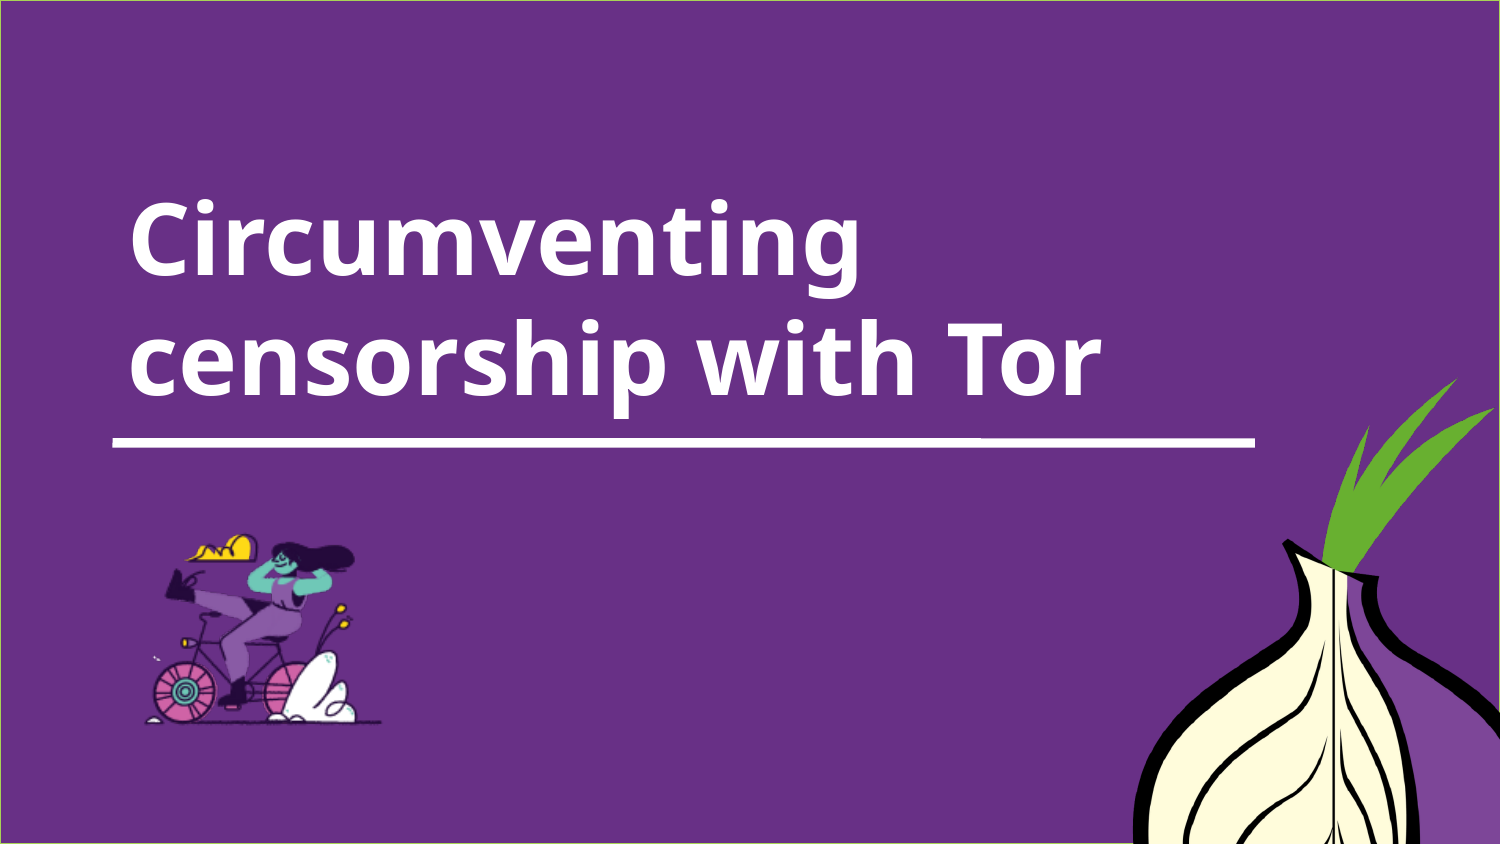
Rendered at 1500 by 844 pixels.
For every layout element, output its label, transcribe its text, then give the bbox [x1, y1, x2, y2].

picture [99, 511, 413, 746]
text_box Circumventing censorship with Tor [112, 148, 1388, 443]
picture [1122, 377, 1500, 844]
